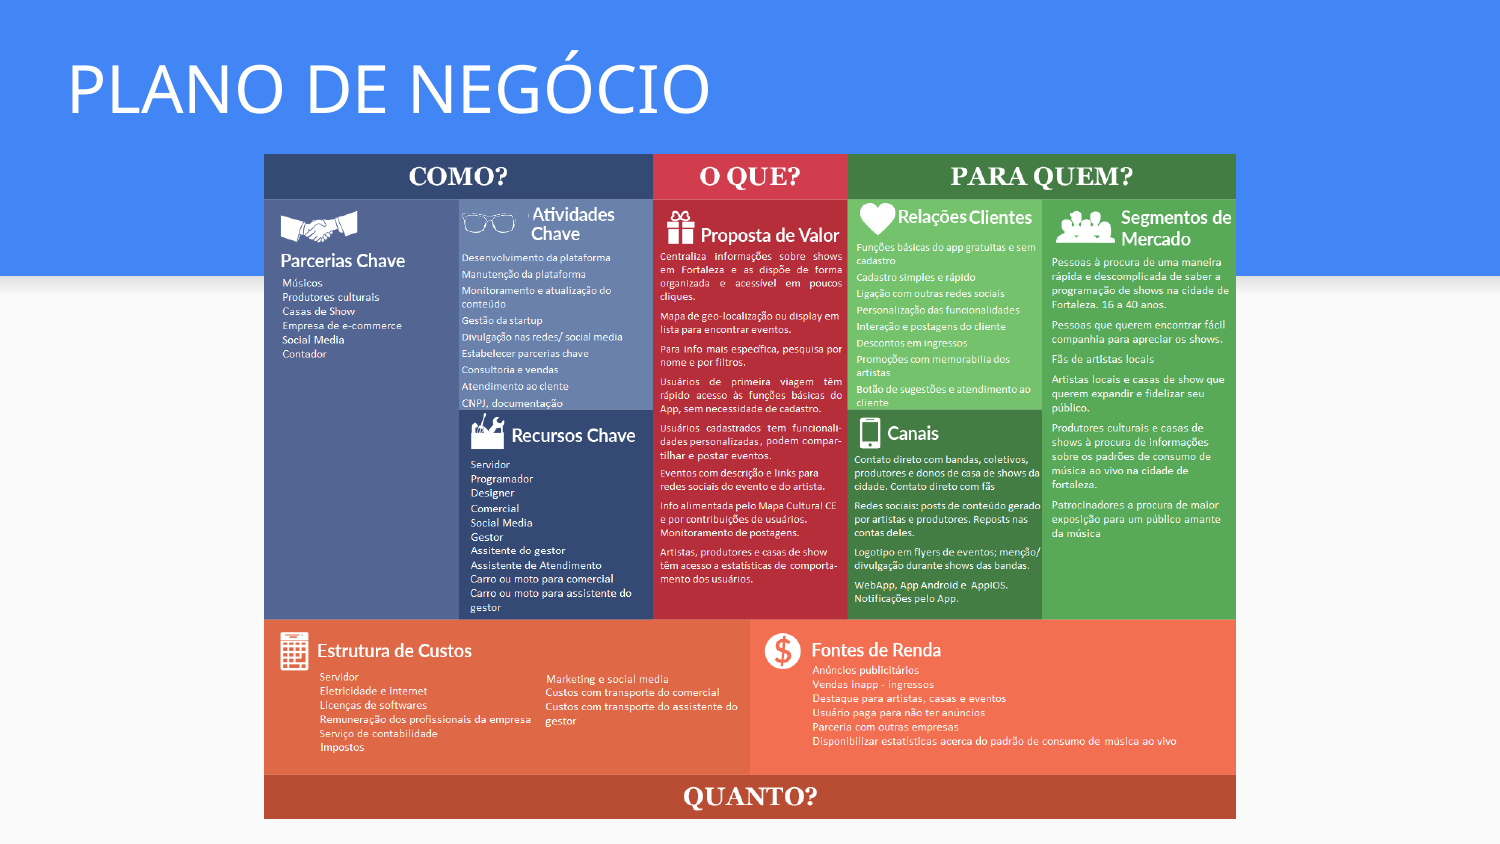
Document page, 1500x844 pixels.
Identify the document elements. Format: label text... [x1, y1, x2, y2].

title PLANO DE NEGÓCIO [51, 48, 1449, 142]
picture [264, 154, 1236, 819]
